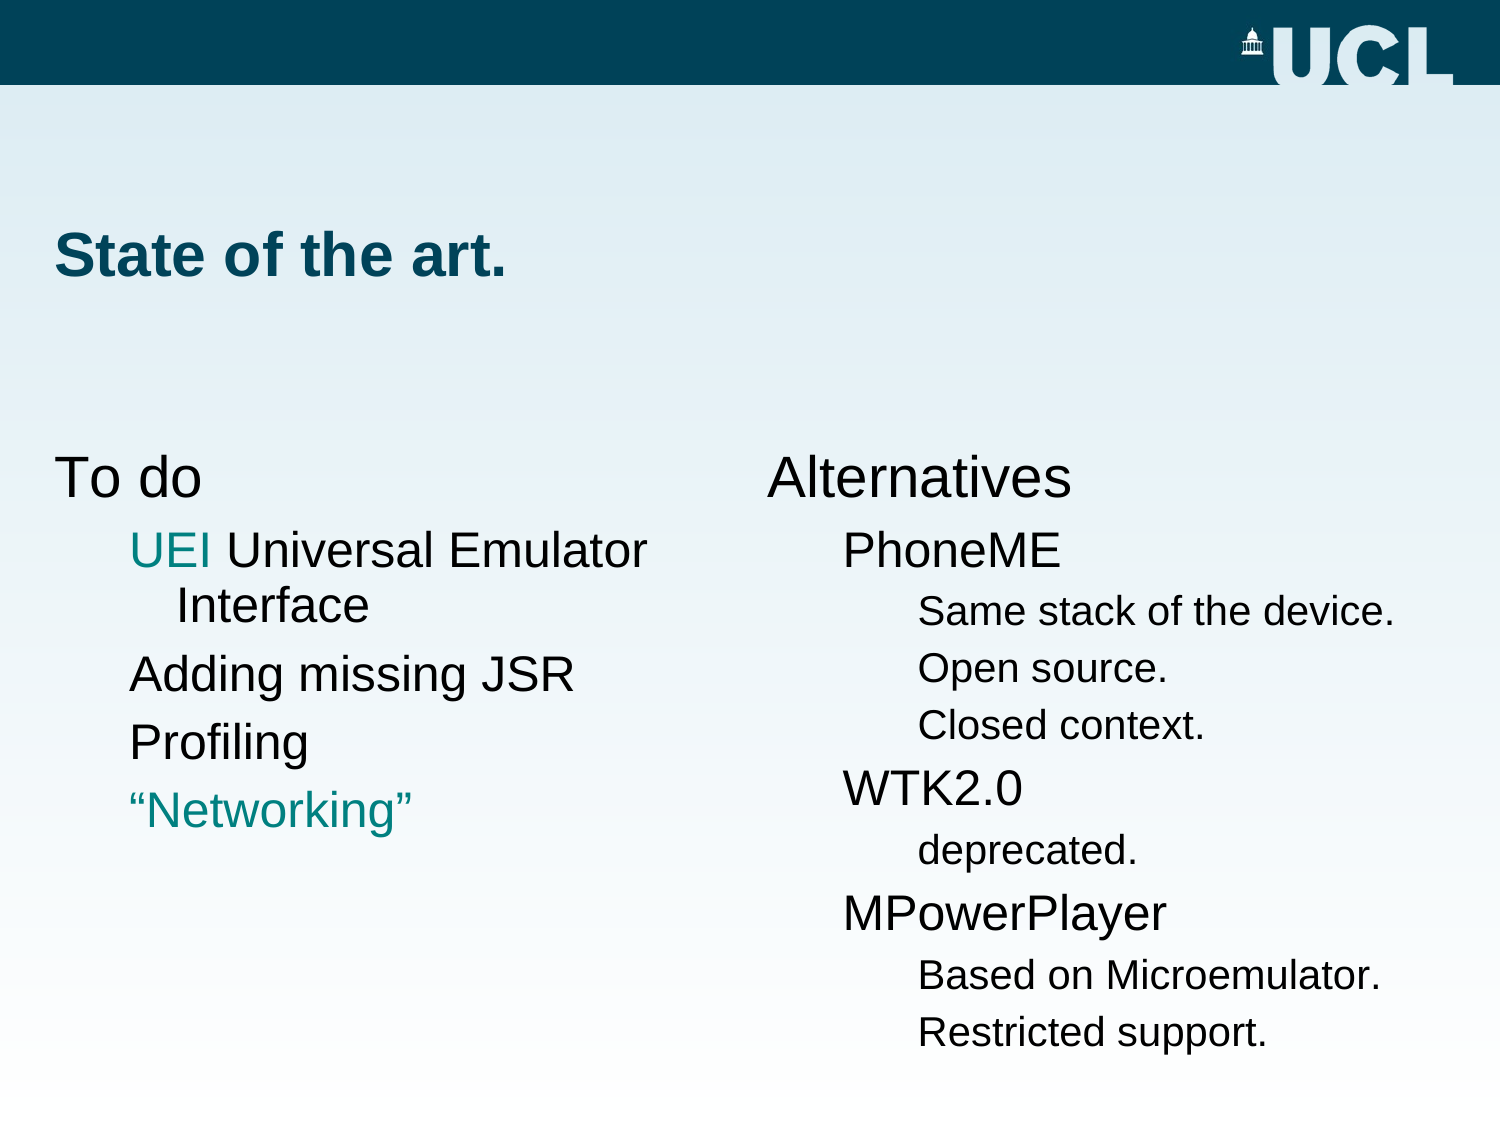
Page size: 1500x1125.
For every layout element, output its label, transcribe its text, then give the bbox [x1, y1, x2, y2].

list Alternatives PhoneME Same stack of the device. Open source. Closed context. WTK2.0 deprecated. MPowerPlayer Based on Microemulator. Restricted support. [767, 444, 1448, 1056]
title State of the art. [54, 148, 1447, 362]
picture [1338, 25, 1398, 85]
list To do UEI Universal Emulator Interface Adding missing JSR Profiling “Networking” [54, 444, 734, 1026]
picture [1409, 28, 1453, 85]
picture [1274, 28, 1330, 85]
picture [1240, 28, 1263, 55]
